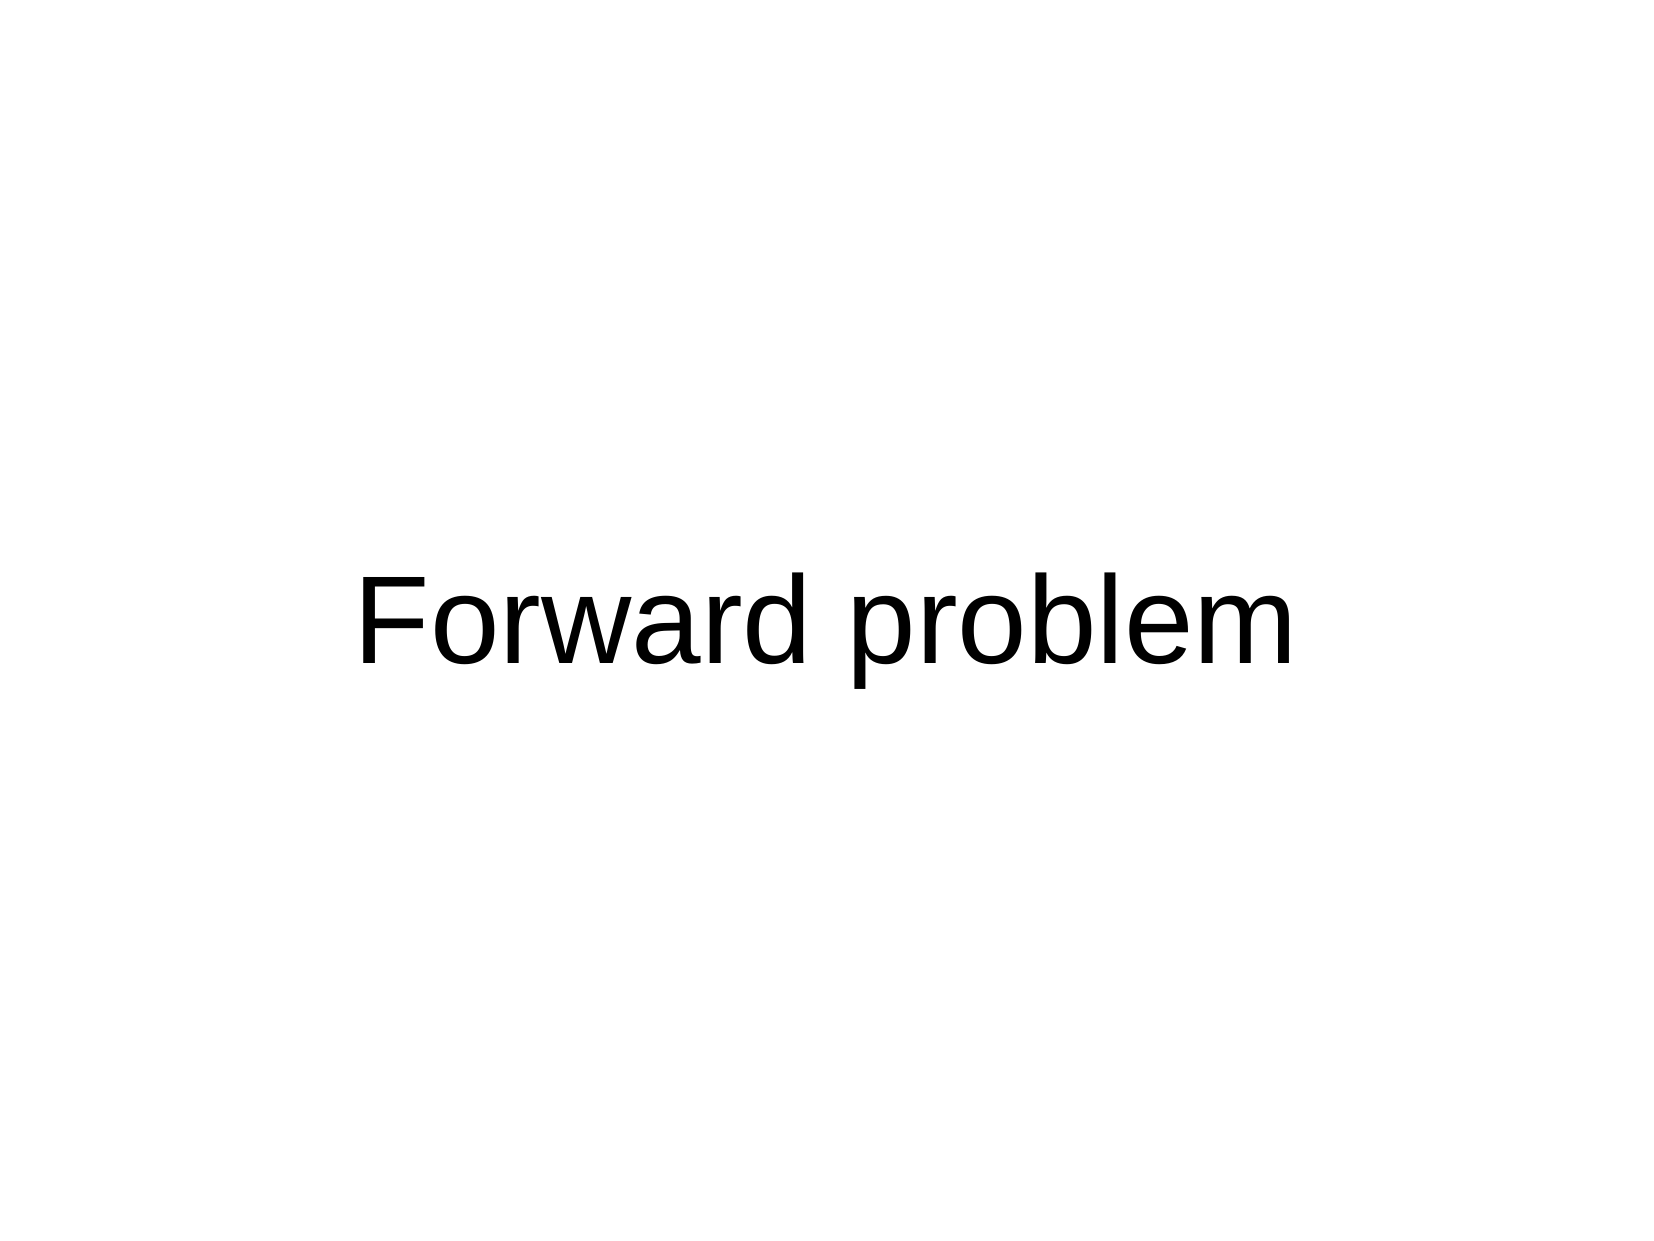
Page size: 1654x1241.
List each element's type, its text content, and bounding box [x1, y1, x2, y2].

title Forward problem [82, 516, 1571, 724]
